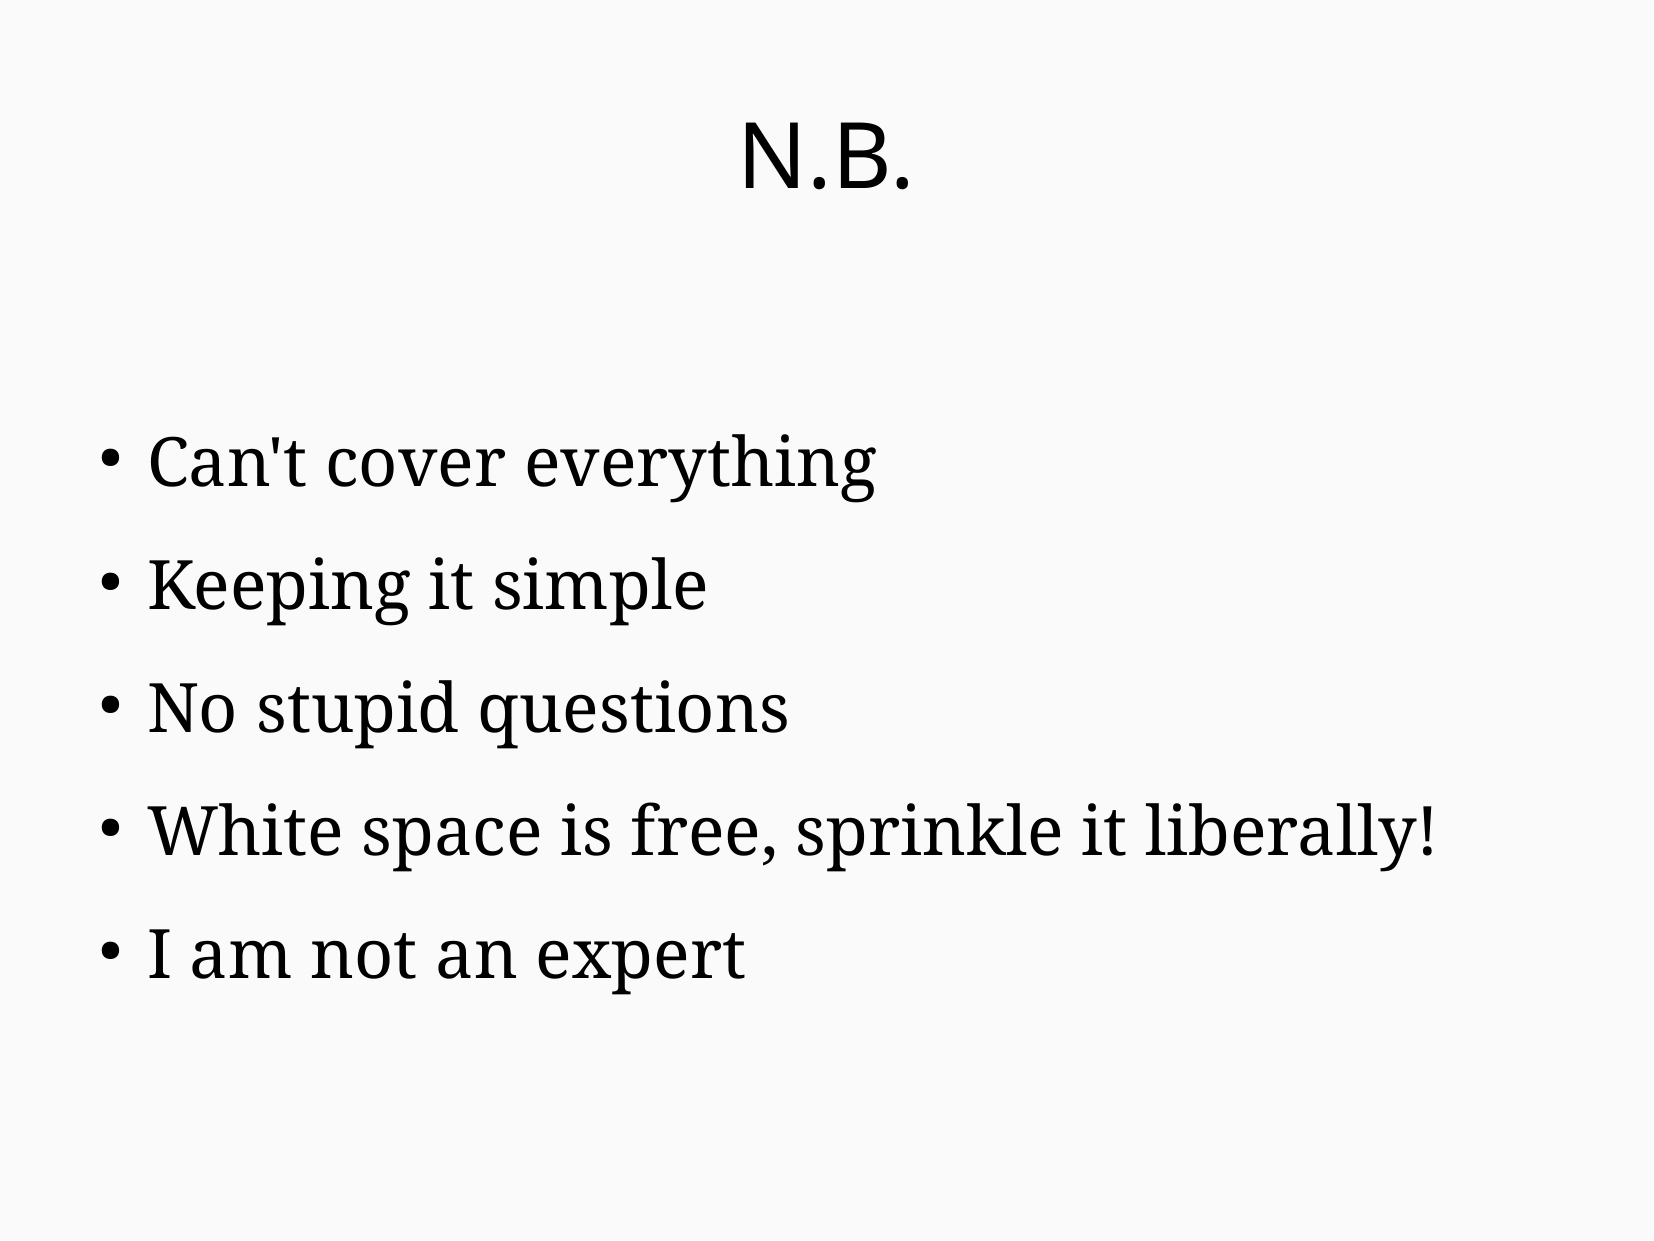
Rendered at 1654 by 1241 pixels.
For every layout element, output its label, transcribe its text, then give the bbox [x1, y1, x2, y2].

title N.B. [82, 49, 1571, 257]
list Can't cover everything Keeping it simple No stupid questions White space is free, sprinkle it liberally! I am not an expert [82, 290, 1571, 1010]
